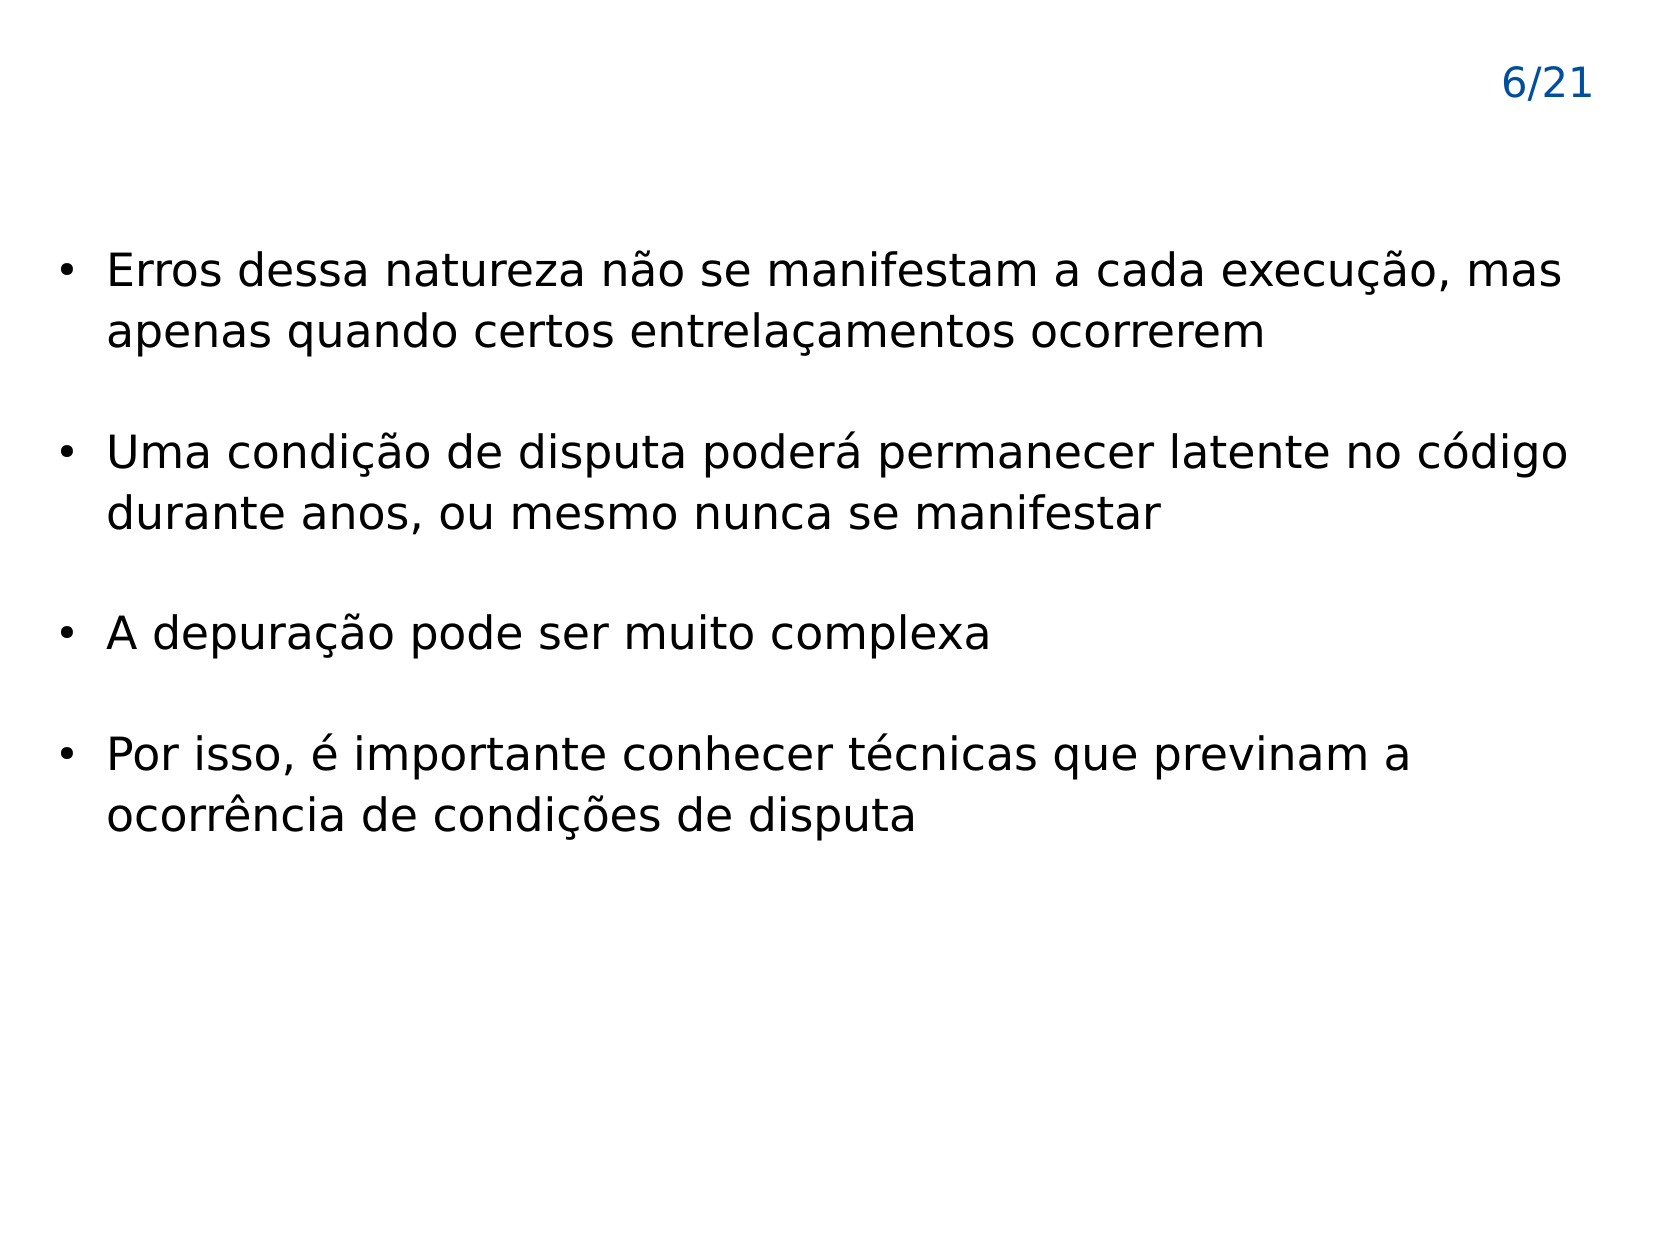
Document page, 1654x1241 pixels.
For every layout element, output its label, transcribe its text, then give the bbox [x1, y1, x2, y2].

list Erros dessa natureza não se manifestam a cada execução, mas apenas quando certos entrelaçamentos ocorrerem Uma condição de disputa poderá permanecer latente no código durante anos, ou mesmo nunca se manifestar A depuração pode ser muito complexa Por isso, é importante conhecer técnicas que previnam a ocorrência de condições de disputa [59, 236, 1595, 1211]
